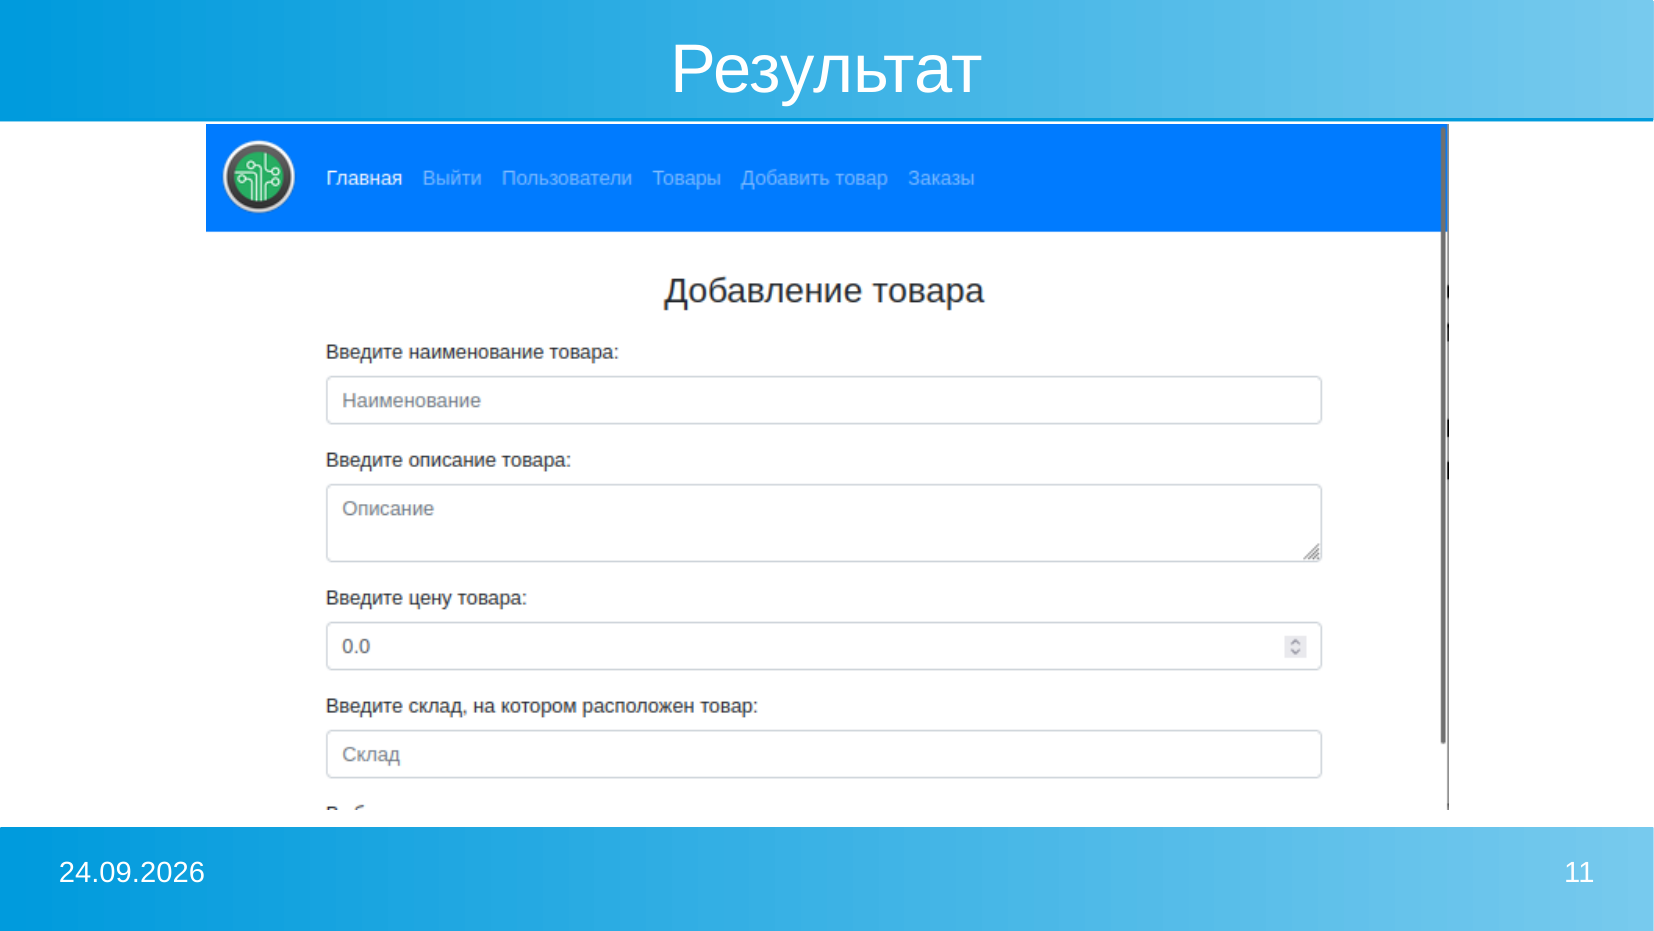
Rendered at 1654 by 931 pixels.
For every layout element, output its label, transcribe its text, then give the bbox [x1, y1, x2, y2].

picture [206, 124, 1449, 810]
title Результат [59, 29, 1595, 108]
